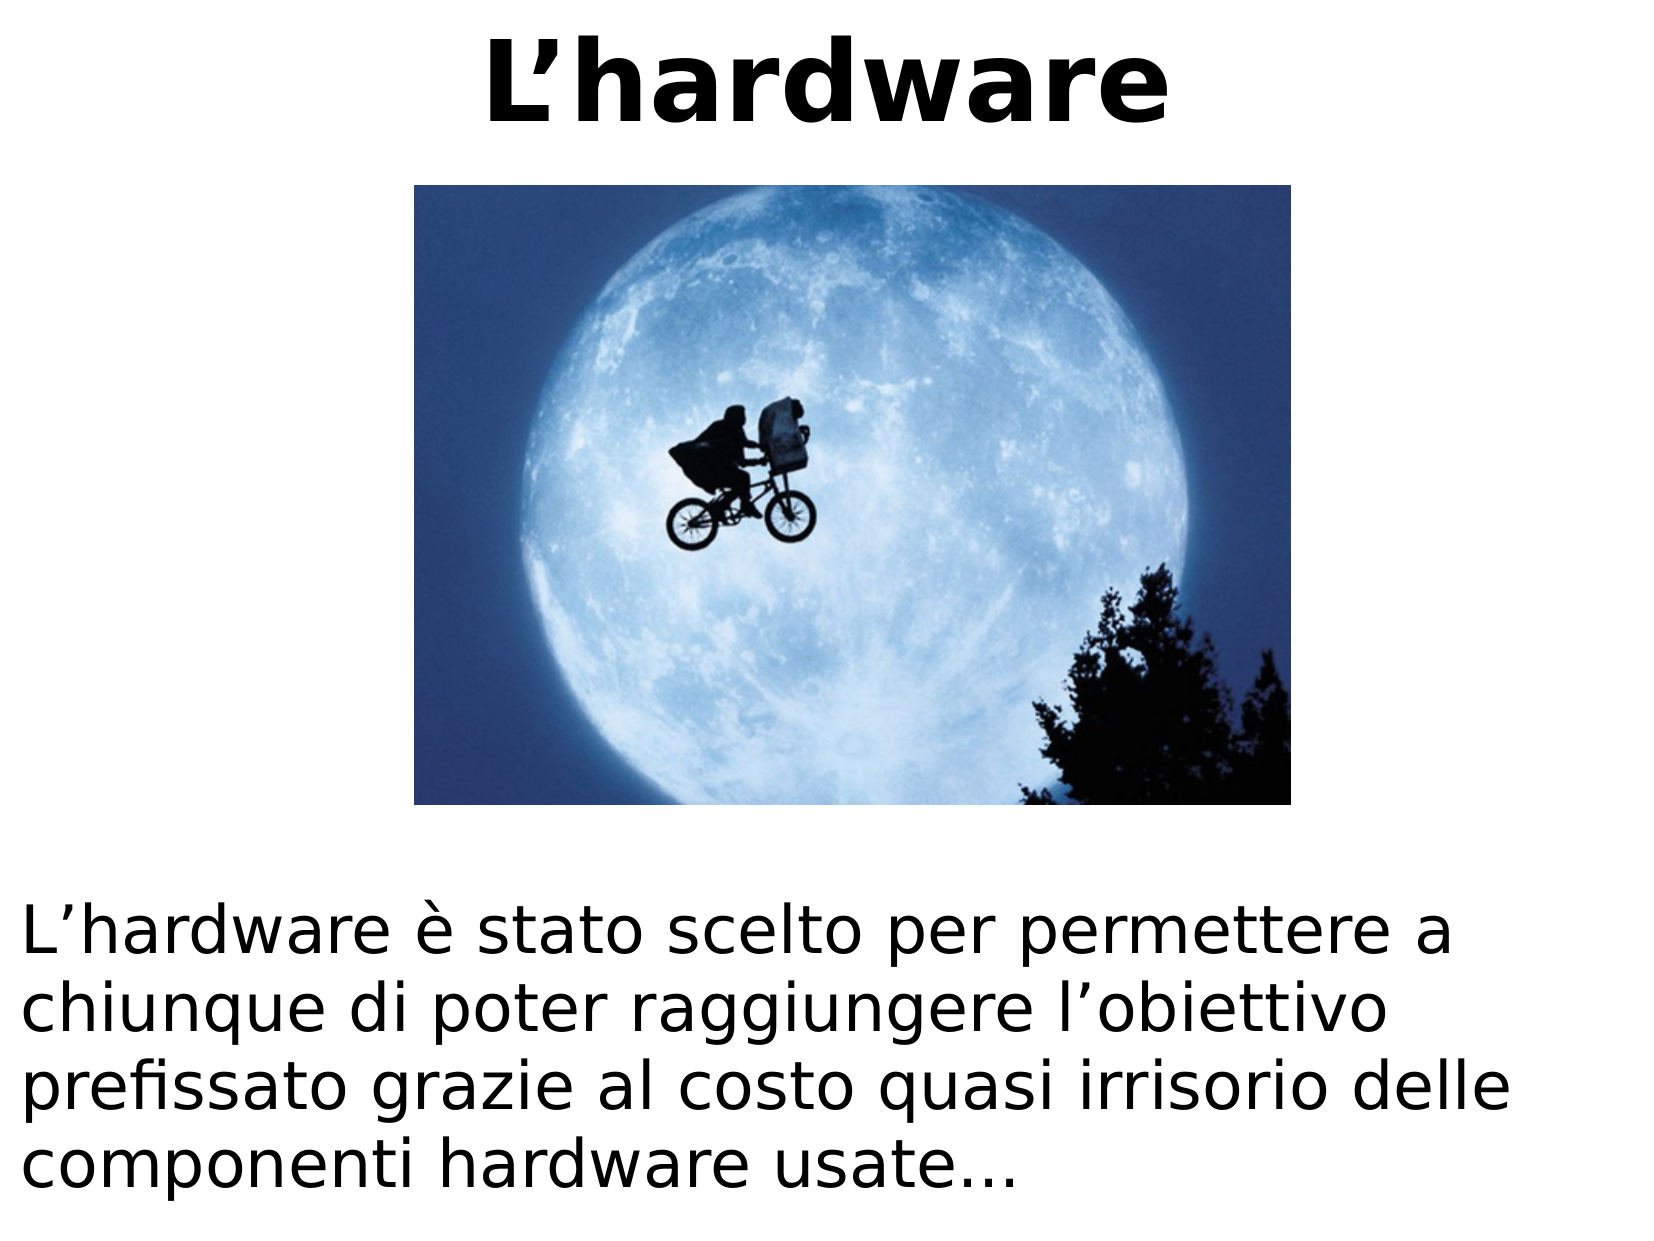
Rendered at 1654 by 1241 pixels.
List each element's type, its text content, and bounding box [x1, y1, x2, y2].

picture [414, 185, 1291, 805]
text_box L’hardware è stato scelto per permettere a chiunque di poter raggiungere l’obiettivo prefissato grazie al costo quasi irrisorio delle componenti hardware usate... [5, 884, 1654, 1211]
title L’hardware [82, 0, 1571, 186]
